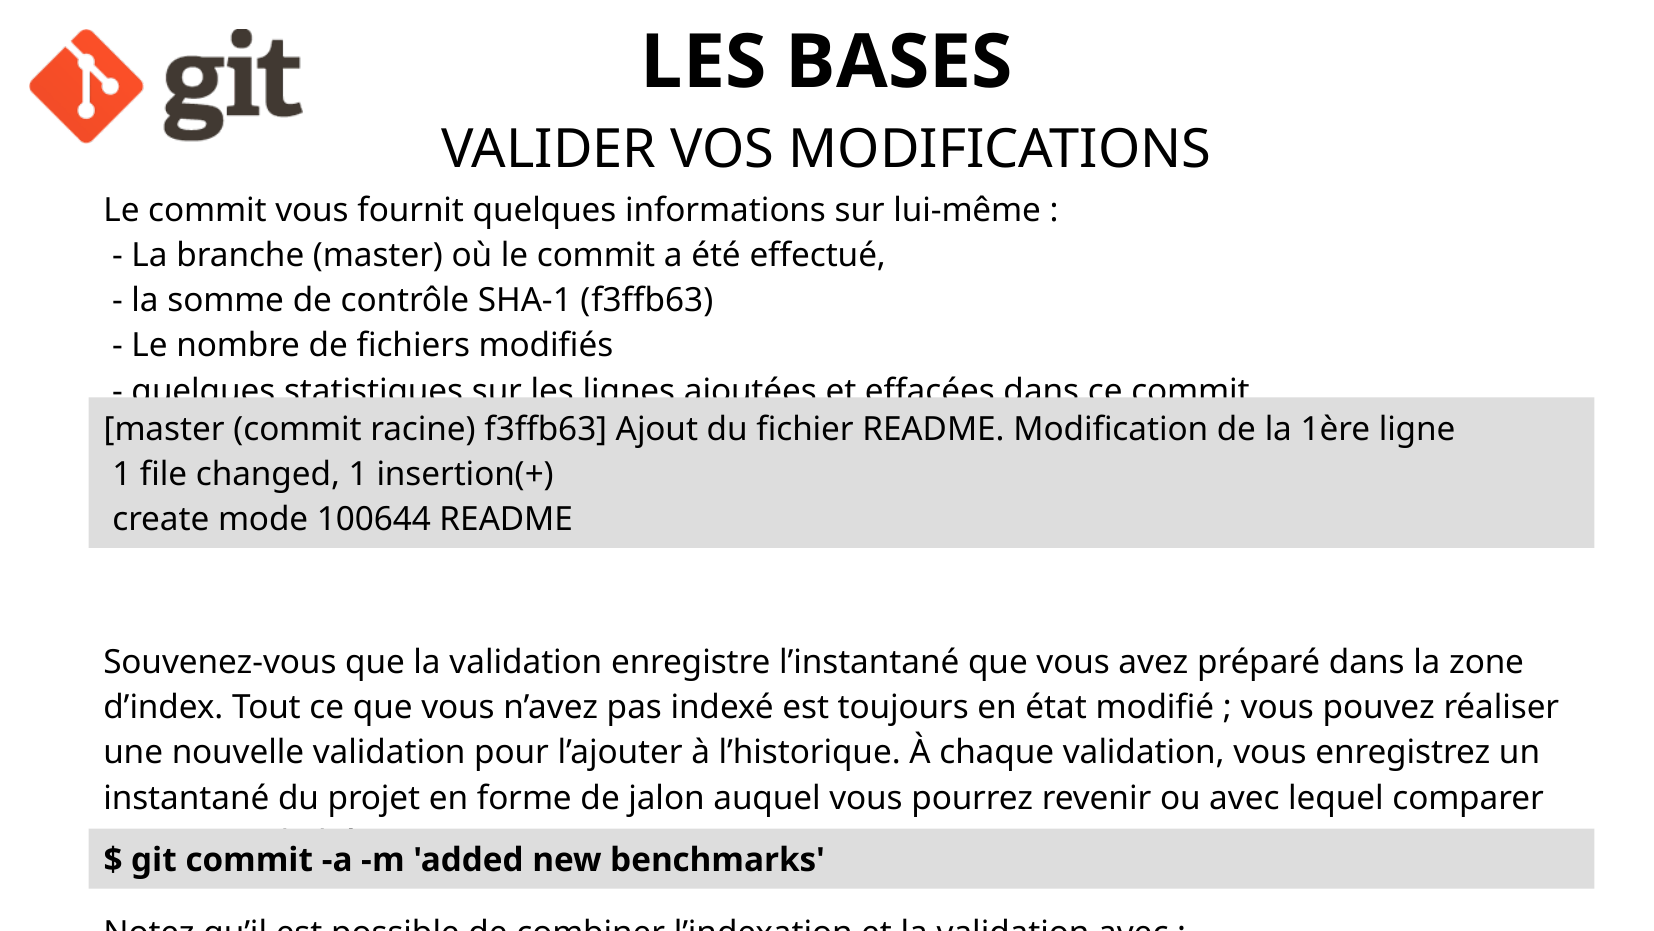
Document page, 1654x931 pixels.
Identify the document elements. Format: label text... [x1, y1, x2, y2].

picture [29, 29, 303, 144]
text_box [master (commit racine) f3ffb63] Ajout du fichier README. Modification de la 1ère ligne 1 file changed, 1 insertion(+) create mode 100644 README [88, 397, 1595, 525]
text_box Les bases Valider vos modifications [354, 0, 1300, 178]
text_box $ git commit -a -m 'added new benchmarks' [88, 828, 1595, 886]
text_box Le commit vous fournit quelques informations sur lui-même : - La branche (master) où le commit a été effectué, - la somme de contrôle SHA-1 (f3ffb63) - Le nombre de fichiers modifiés - quelques statistiques sur les lignes ajoutées et effacées dans ce commit. Souvenez-vous que la validation enregistre l’instantané que vous avez préparé dans la zone d’index. Tout ce que vous n’avez pas indexé est toujours en état modifié ; vous pouvez réaliser une nouvelle validation pour l’ajouter à l’historique. À chaque validation, vous enregistrez un instantané du projet en forme de jalon auquel vous pourrez revenir ou avec lequel comparer votre travail ultérieur. Notez qu’il est possible de combiner l’indexation et la validation avec : [88, 178, 1595, 397]
text_box Le commit vous fournit quelques informations sur lui-même : - La branche (master) où le commit a été effectué, - la somme de contrôle SHA-1 (f3ffb63) - Le nombre de fichiers modifiés - quelques statistiques sur les lignes ajoutées et effacées dans ce commit. Souvenez-vous que la validation enregistre l’instantané que vous avez préparé dans la zone d’index. Tout ce que vous n’avez pas indexé est toujours en état modifié ; vous pouvez réaliser une nouvelle validation pour l’ajouter à l’historique. À chaque validation, vous enregistrez un instantané du projet en forme de jalon auquel vous pourrez revenir ou avec lequel comparer votre travail ultérieur. Notez qu’il est possible de combiner l’indexation et la validation avec : [88, 548, 1595, 828]
